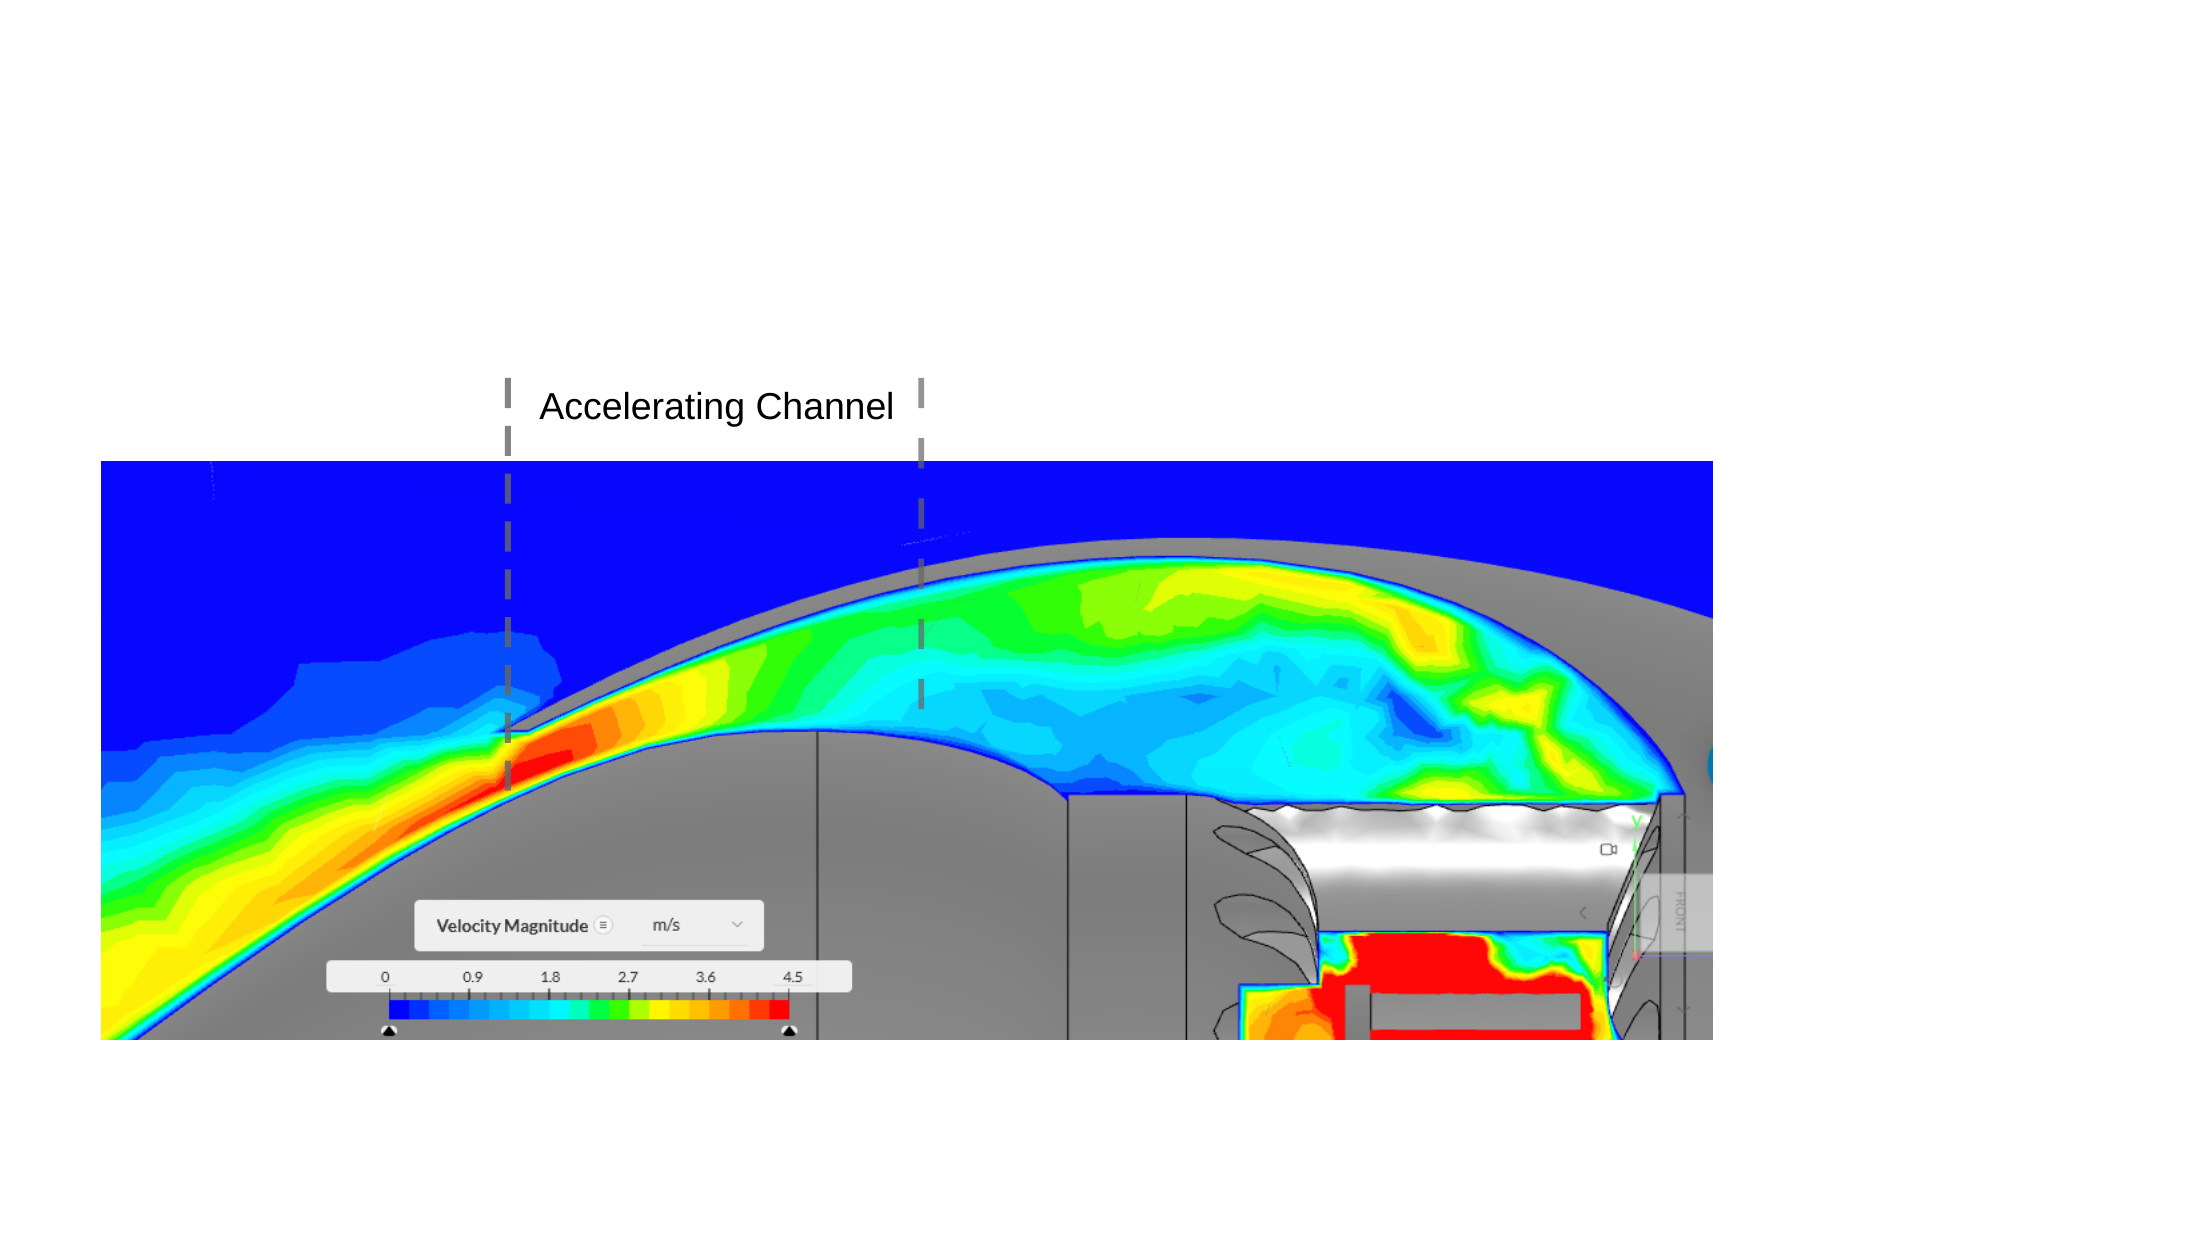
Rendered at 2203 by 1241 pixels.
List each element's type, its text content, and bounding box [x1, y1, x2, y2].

text_box Accelerating Channel [524, 377, 910, 435]
picture [101, 461, 1713, 1040]
